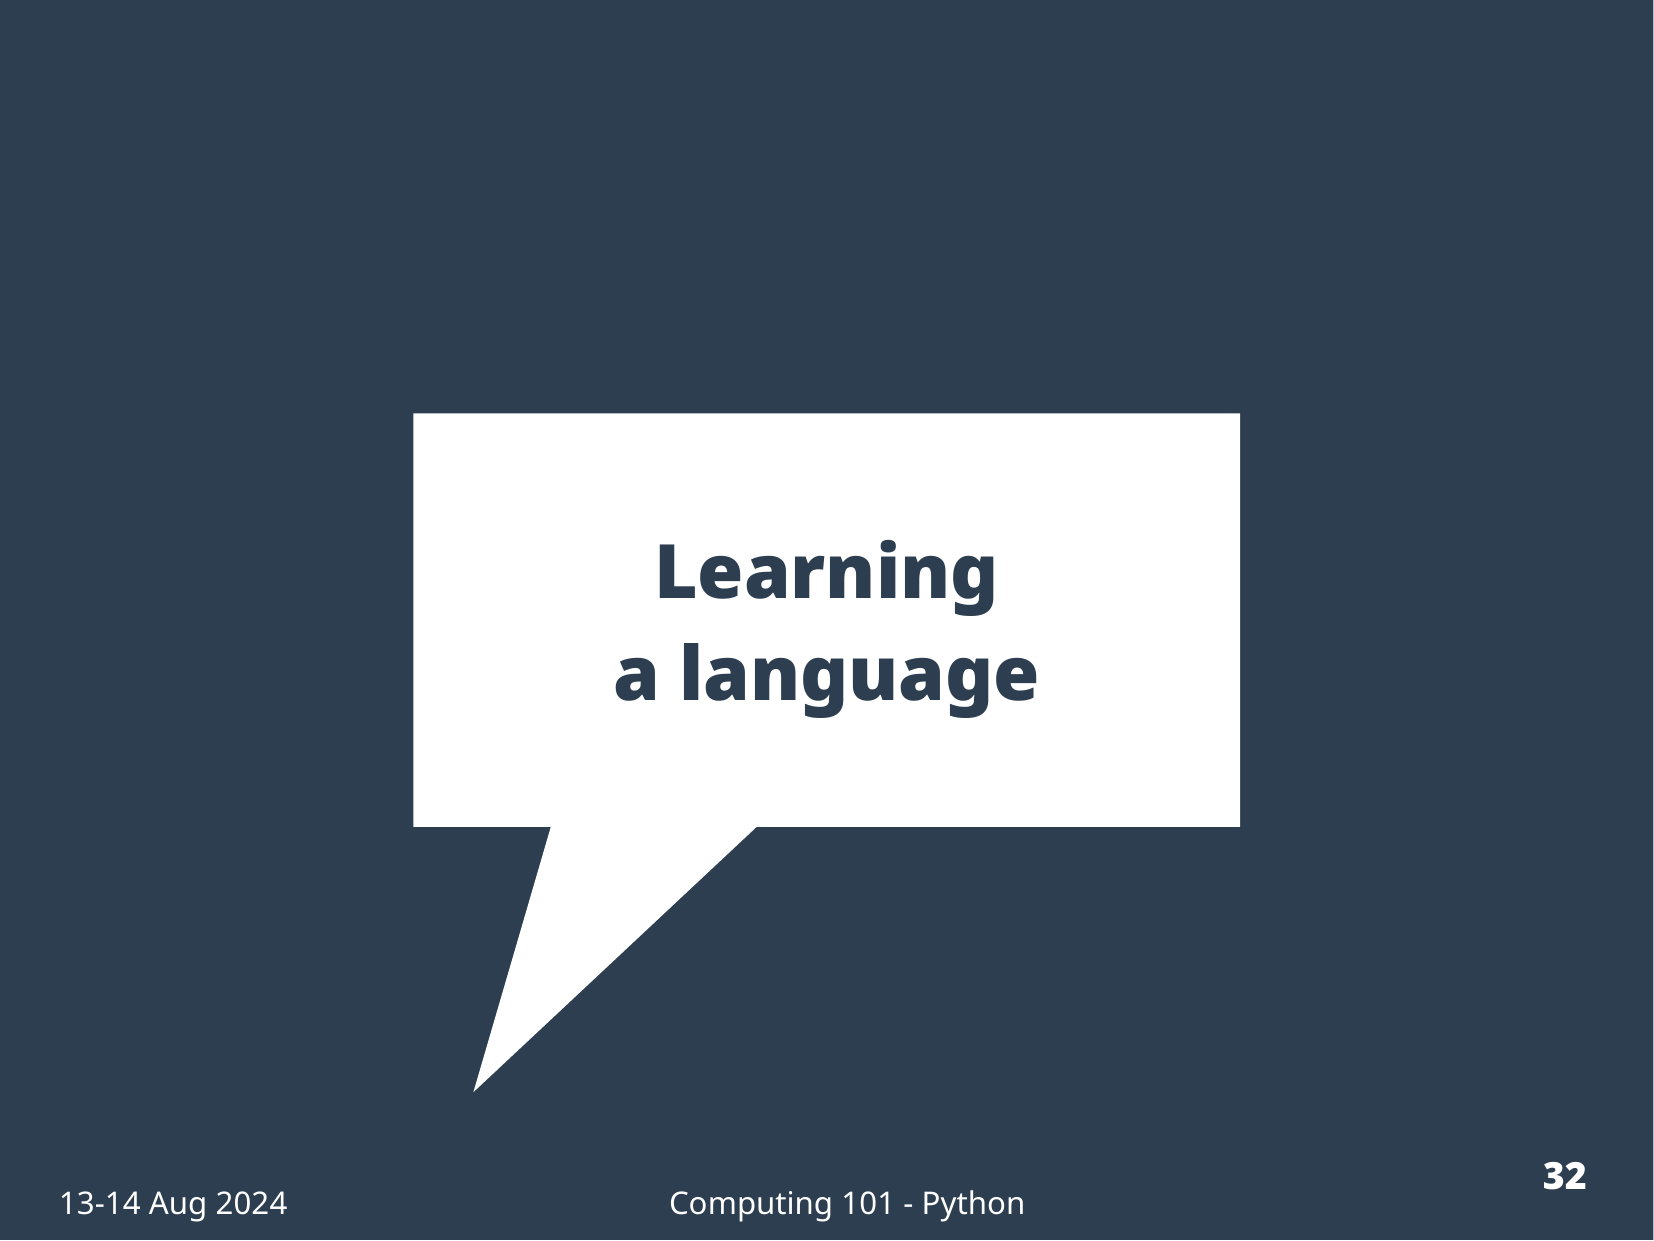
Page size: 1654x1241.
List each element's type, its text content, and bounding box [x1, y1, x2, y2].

title Learning a language [442, 442, 1211, 798]
